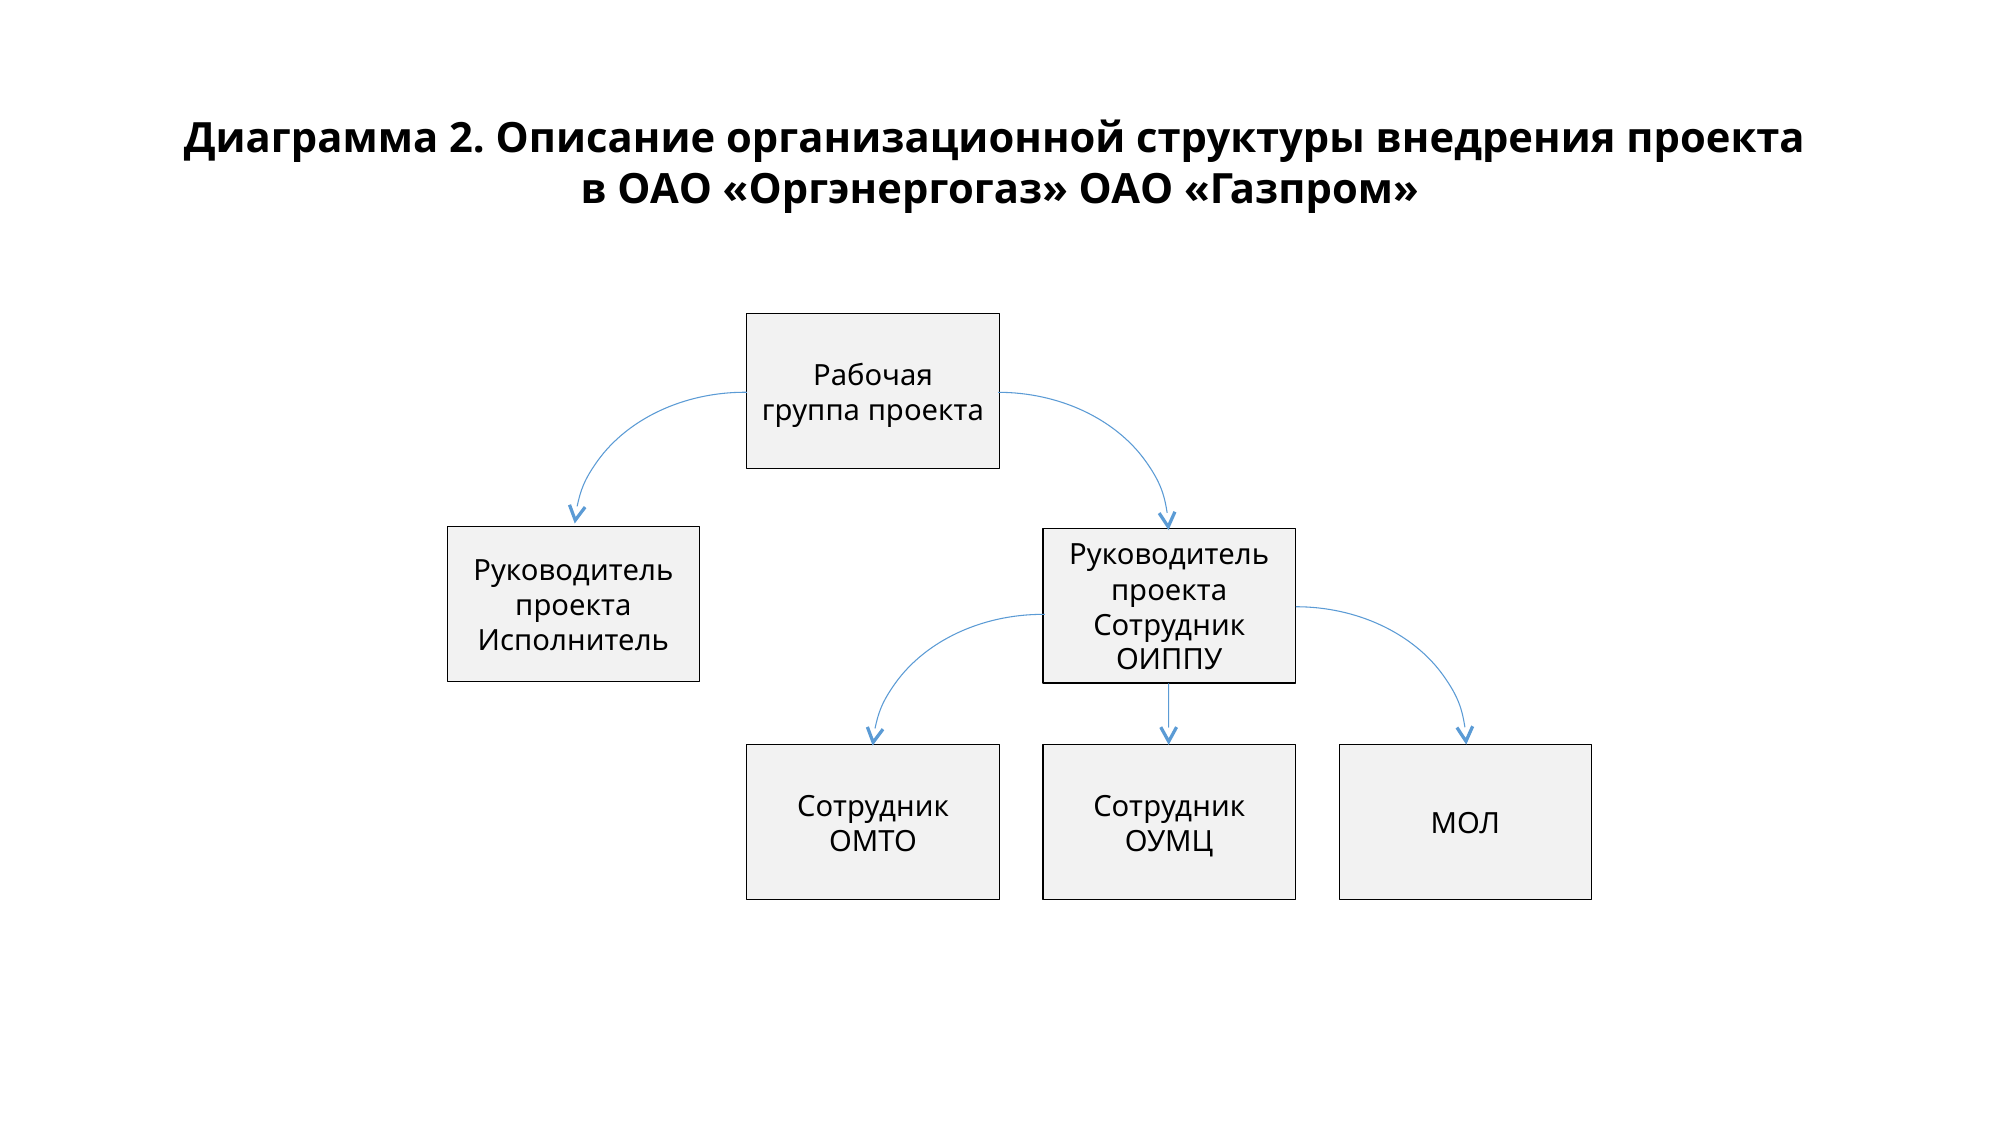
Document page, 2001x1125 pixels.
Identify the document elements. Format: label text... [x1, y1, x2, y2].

text_box Сотрудник ОМТО [746, 744, 1000, 900]
title Диаграмма 2. Описание организационной структуры внедрения проекта в ОАО «Оргэнергогаз» ОАО «Газпром» [137, 59, 1863, 263]
text_box Руководитель проекта Сотрудник ОИППУ [1042, 528, 1296, 684]
text_box Рабочая группа проекта [746, 313, 1000, 469]
text_box Сотрудник ОУМЦ [1042, 744, 1296, 900]
text_box Руководитель проекта Исполнитель [447, 526, 700, 682]
text_box МОЛ [1339, 744, 1592, 900]
